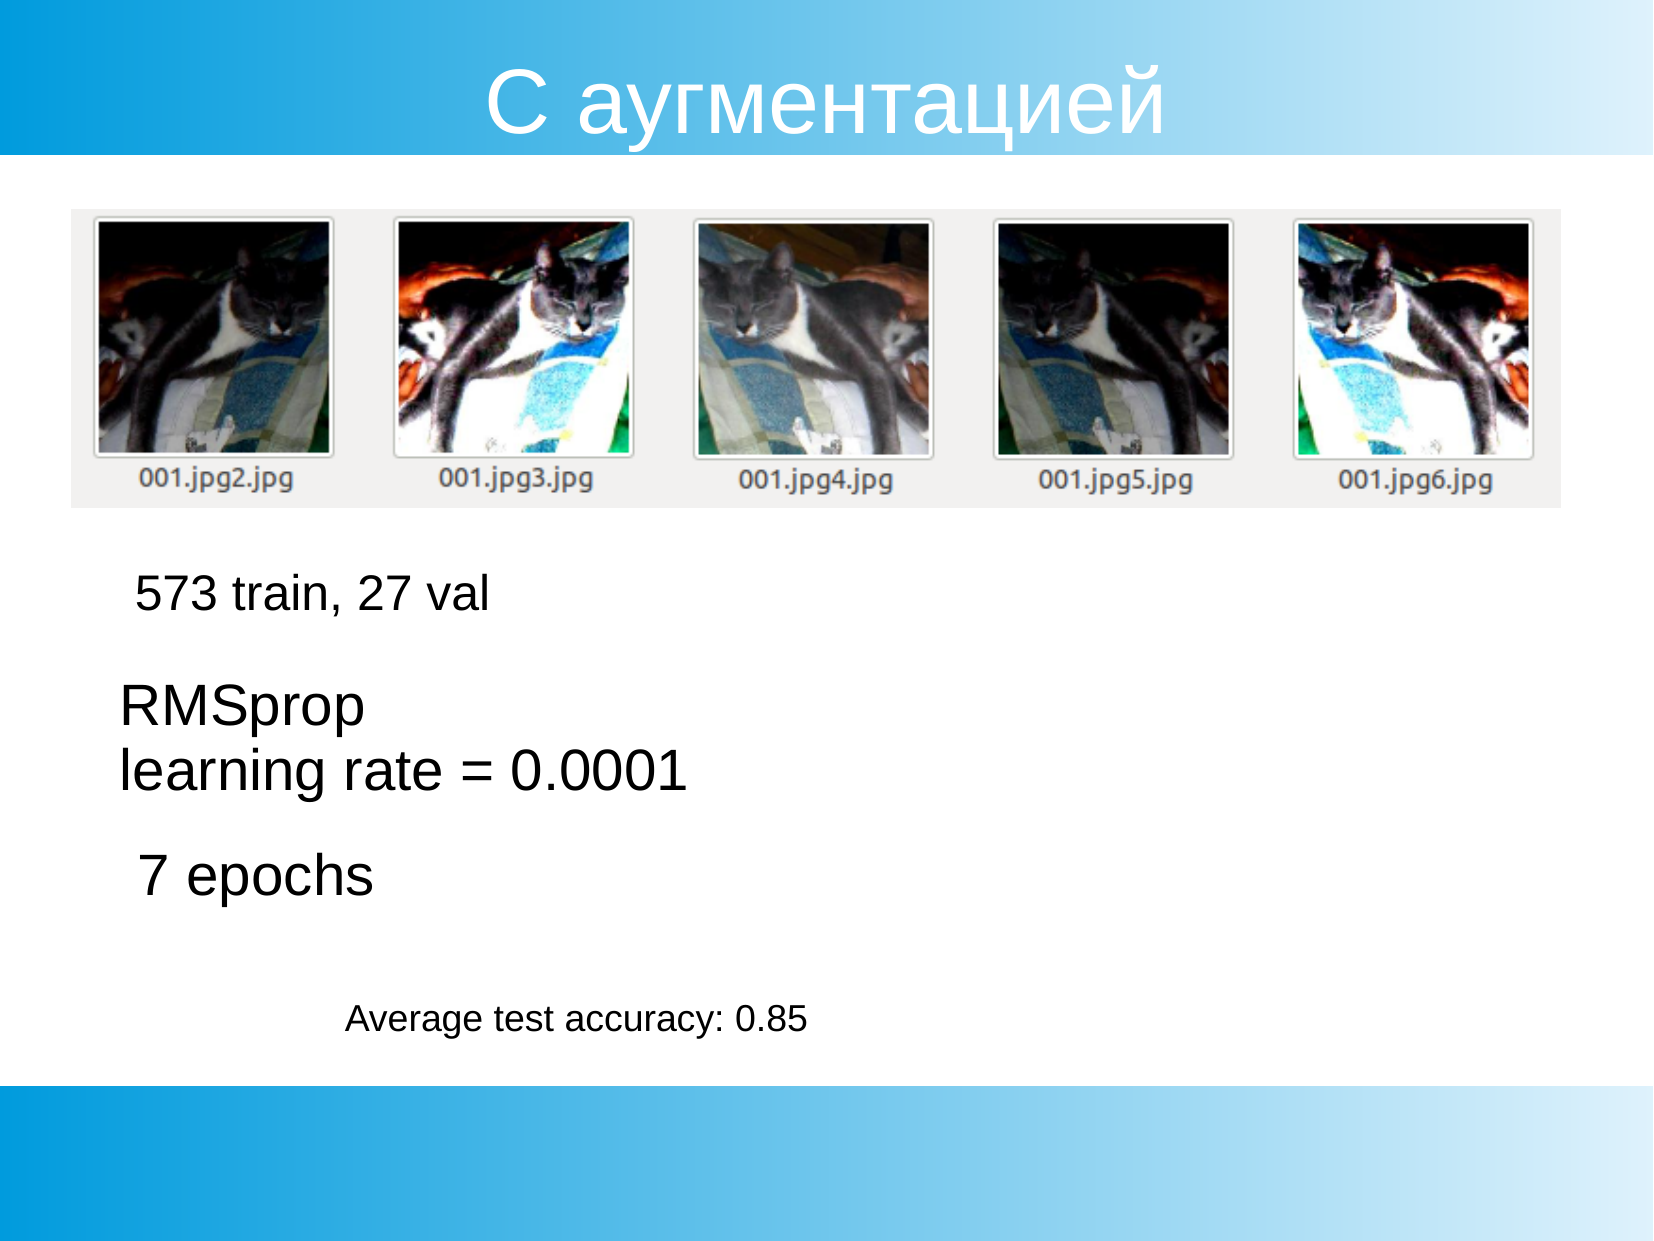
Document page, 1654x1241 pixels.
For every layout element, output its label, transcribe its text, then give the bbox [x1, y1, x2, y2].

title С аугментацией [82, 49, 1571, 155]
text_box Average test accuracy: 0.85 [330, 990, 824, 1047]
text_box RMSprop learning rate = 0.0001 [105, 665, 705, 811]
text_box 7 epochs [123, 835, 391, 916]
text_box 573 train, 27 val [120, 558, 506, 665]
picture [71, 209, 1561, 508]
